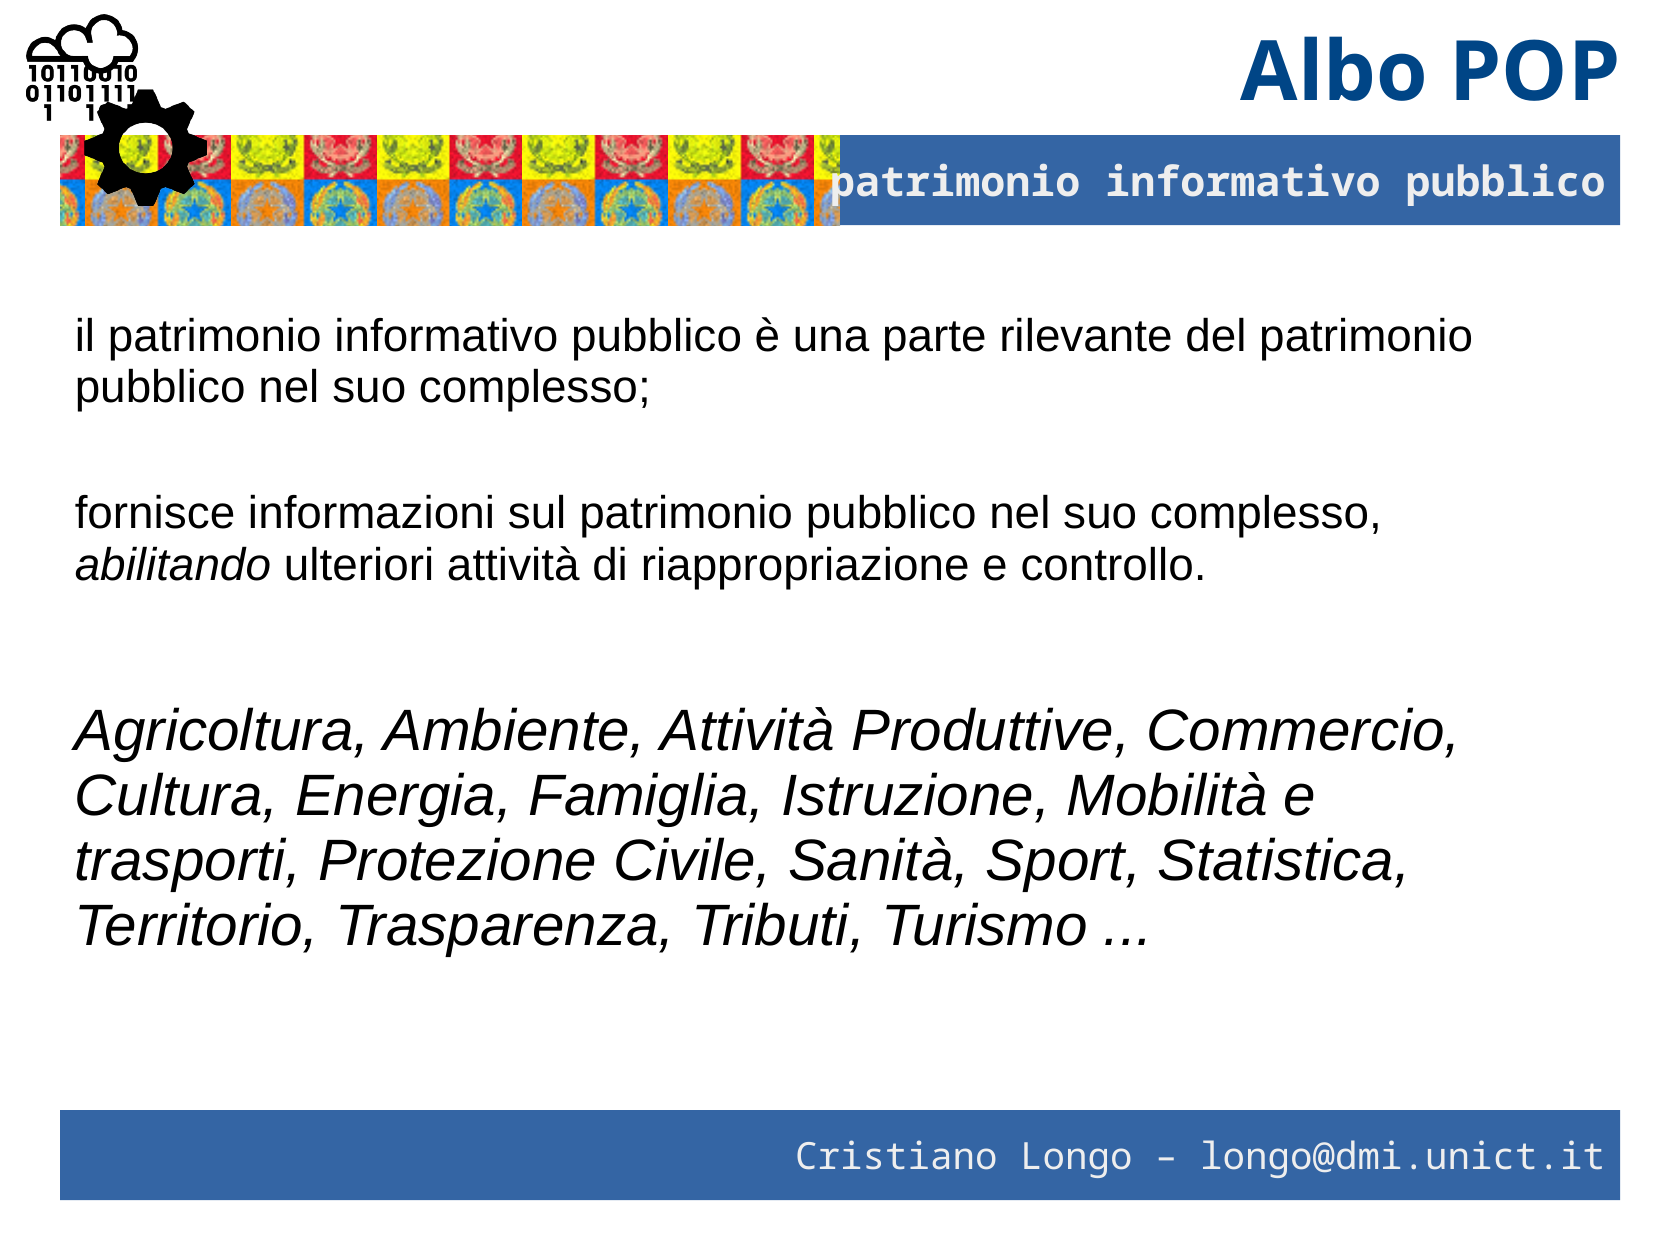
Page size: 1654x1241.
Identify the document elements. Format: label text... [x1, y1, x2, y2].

text_box Albo POP [982, 4, 1636, 124]
text_box il patrimonio informativo pubblico è una parte rilevante del patrimonio pubblico nel suo complesso; [60, 302, 1591, 421]
text_box fornisce informazioni sul patrimonio pubblico nel suo complesso, abilitando ulteriori attività di riappropriazione e controllo. [60, 480, 1591, 598]
text_box Cristiano Longo – longo@dmi.unict.it [60, 1110, 1621, 1201]
text_box [60, 135, 840, 226]
picture [26, 14, 207, 206]
text_box Agricoltura, Ambiente, Attività Produttive, Commercio, Cultura, Energia, Famiglia, Istruzione, Mobilità e trasporti, Protezione Civile, Sanità, Sport, Statistica, Territorio, Trasparenza, Tributi, Turismo ... [60, 690, 1561, 1032]
text_box patrimonio informativo pubblico [840, 135, 1621, 226]
